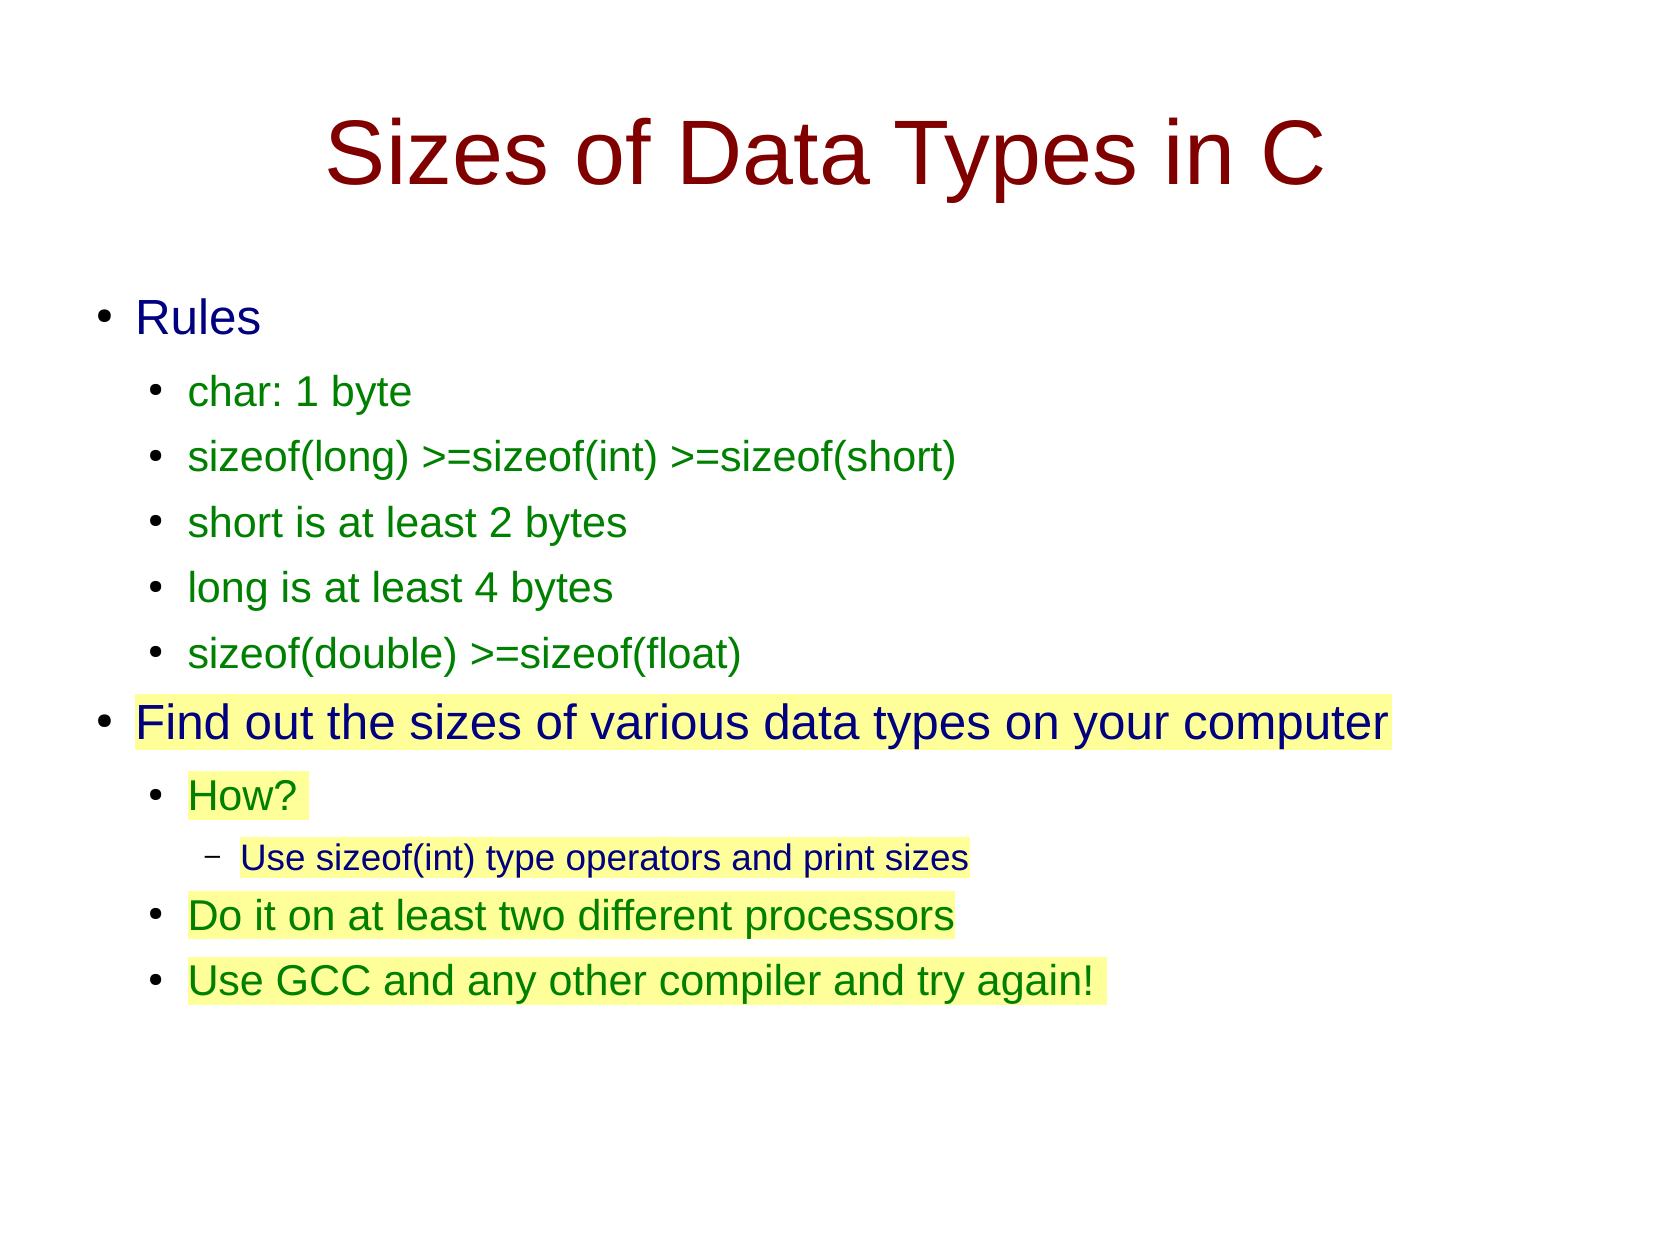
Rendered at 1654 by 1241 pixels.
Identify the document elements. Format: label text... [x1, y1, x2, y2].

title Sizes of Data Types in C [82, 49, 1571, 257]
list Rules char: 1 byte sizeof(long) >=sizeof(int) >=sizeof(short) short is at least 2 bytes long is at least 4 bytes sizeof(double) >=sizeof(float) Find out the sizes of various data types on your computer How? Use sizeof(int) type operators and print sizes Do it on at least two different processors Use GCC and any other compiler and try again! [82, 290, 1571, 1010]
